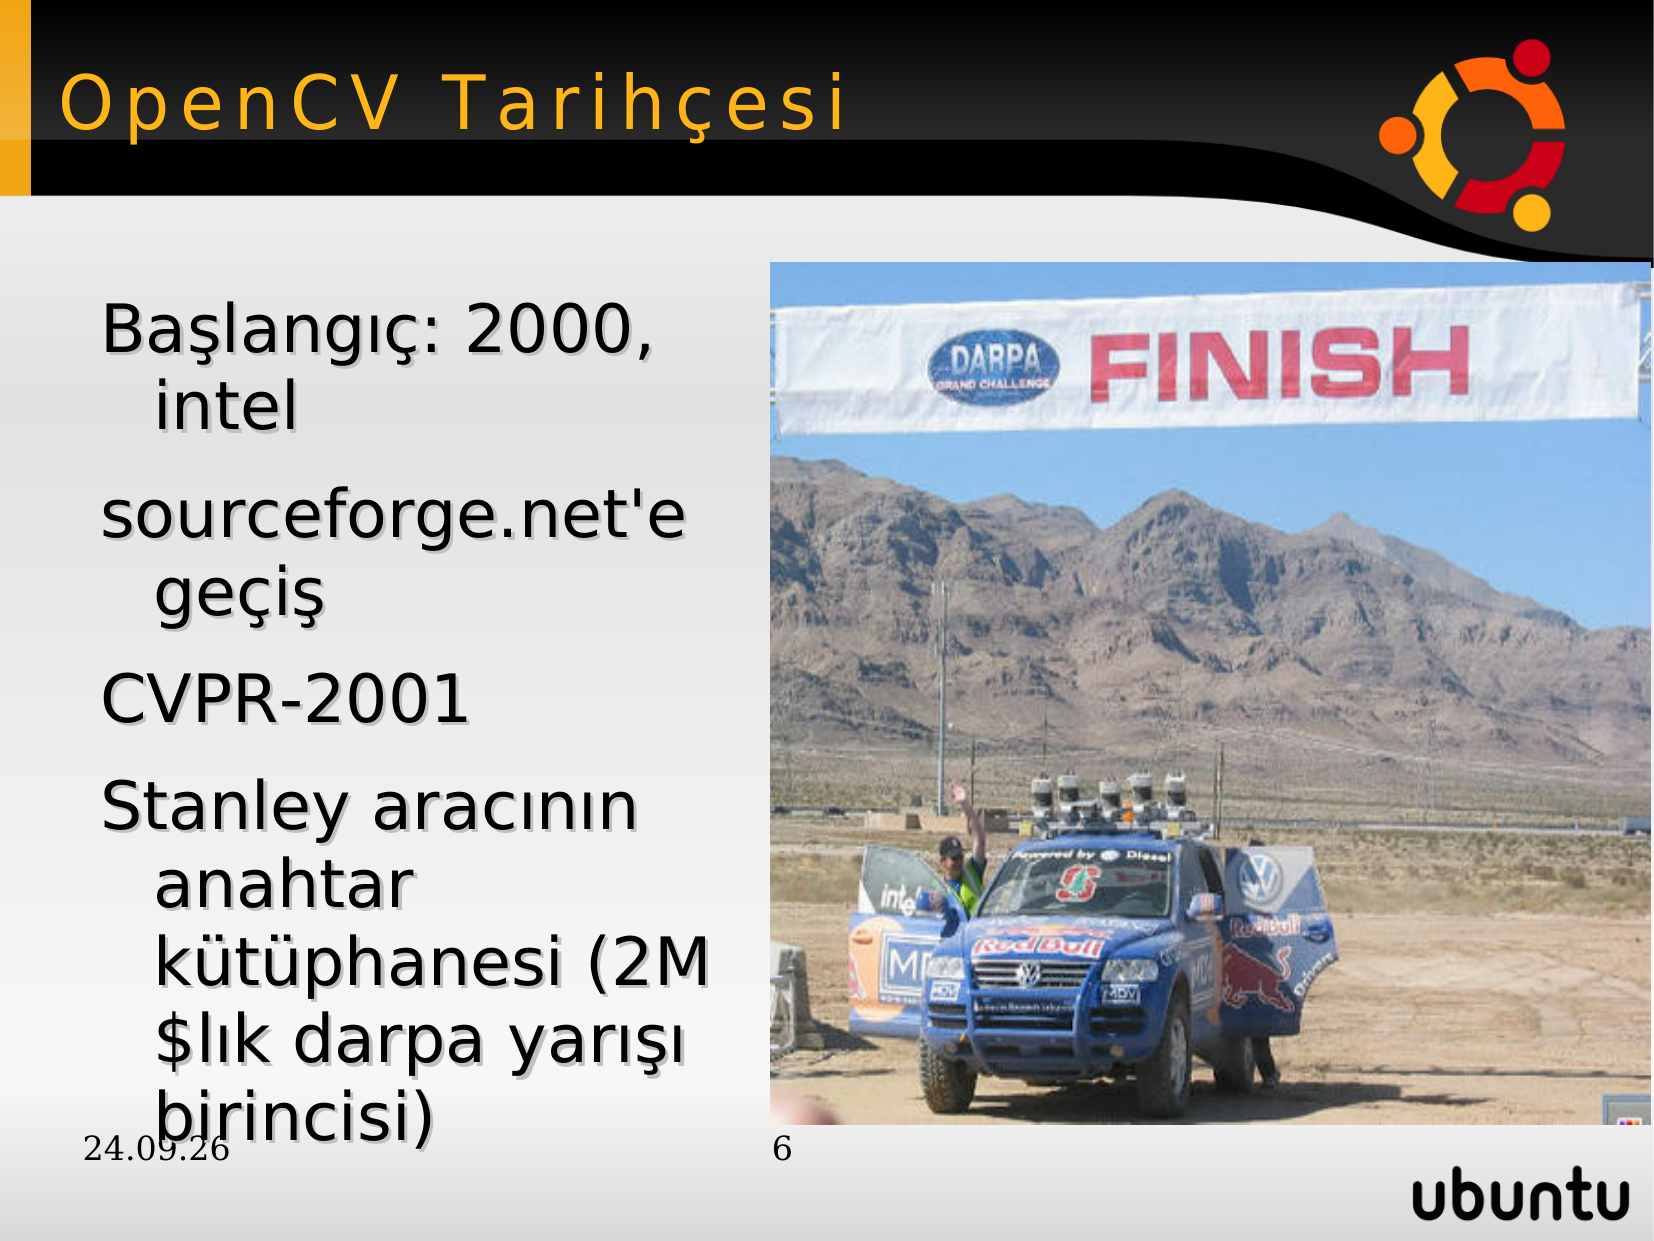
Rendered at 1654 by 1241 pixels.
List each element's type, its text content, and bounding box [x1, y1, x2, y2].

picture [0, 0, 1654, 1241]
title OpenCV Tarihçesi [59, 29, 1270, 178]
list Başlangıç: 2000, intel sourceforge.net'e geçiş CVPR-2001 Stanley aracının anahtar kütüphanesi (2M $lık darpa yarışı birincisi) [82, 290, 751, 1157]
